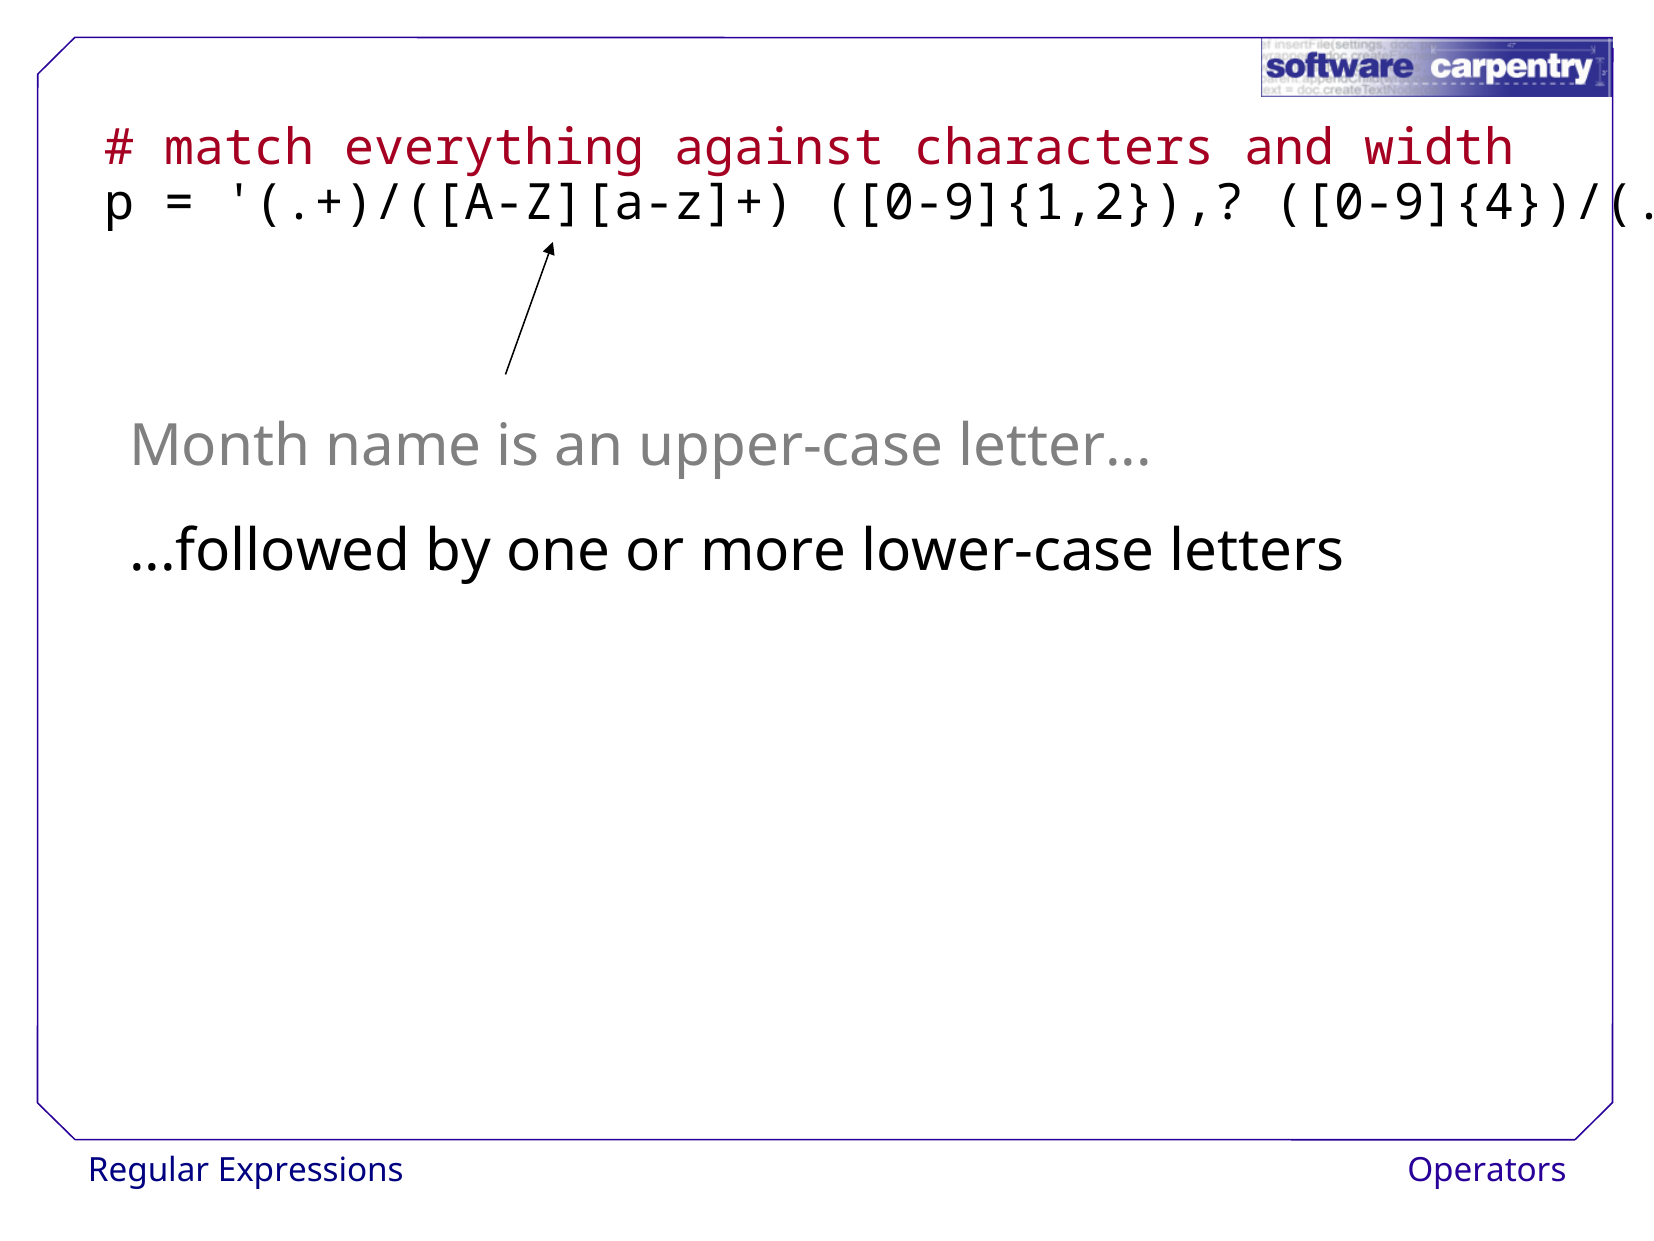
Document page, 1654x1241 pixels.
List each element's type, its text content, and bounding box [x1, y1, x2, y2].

text_box Month name is an upper-case letter... ...followed by one or more lower-case letters [114, 364, 1360, 591]
picture [1261, 39, 1613, 97]
text_box # match everything against characters and width p = '(.+)/([A-Z][a-z]+) ([0-9]{1,2}),? ([0-9]{4})/(.+)' [89, 112, 1512, 1074]
